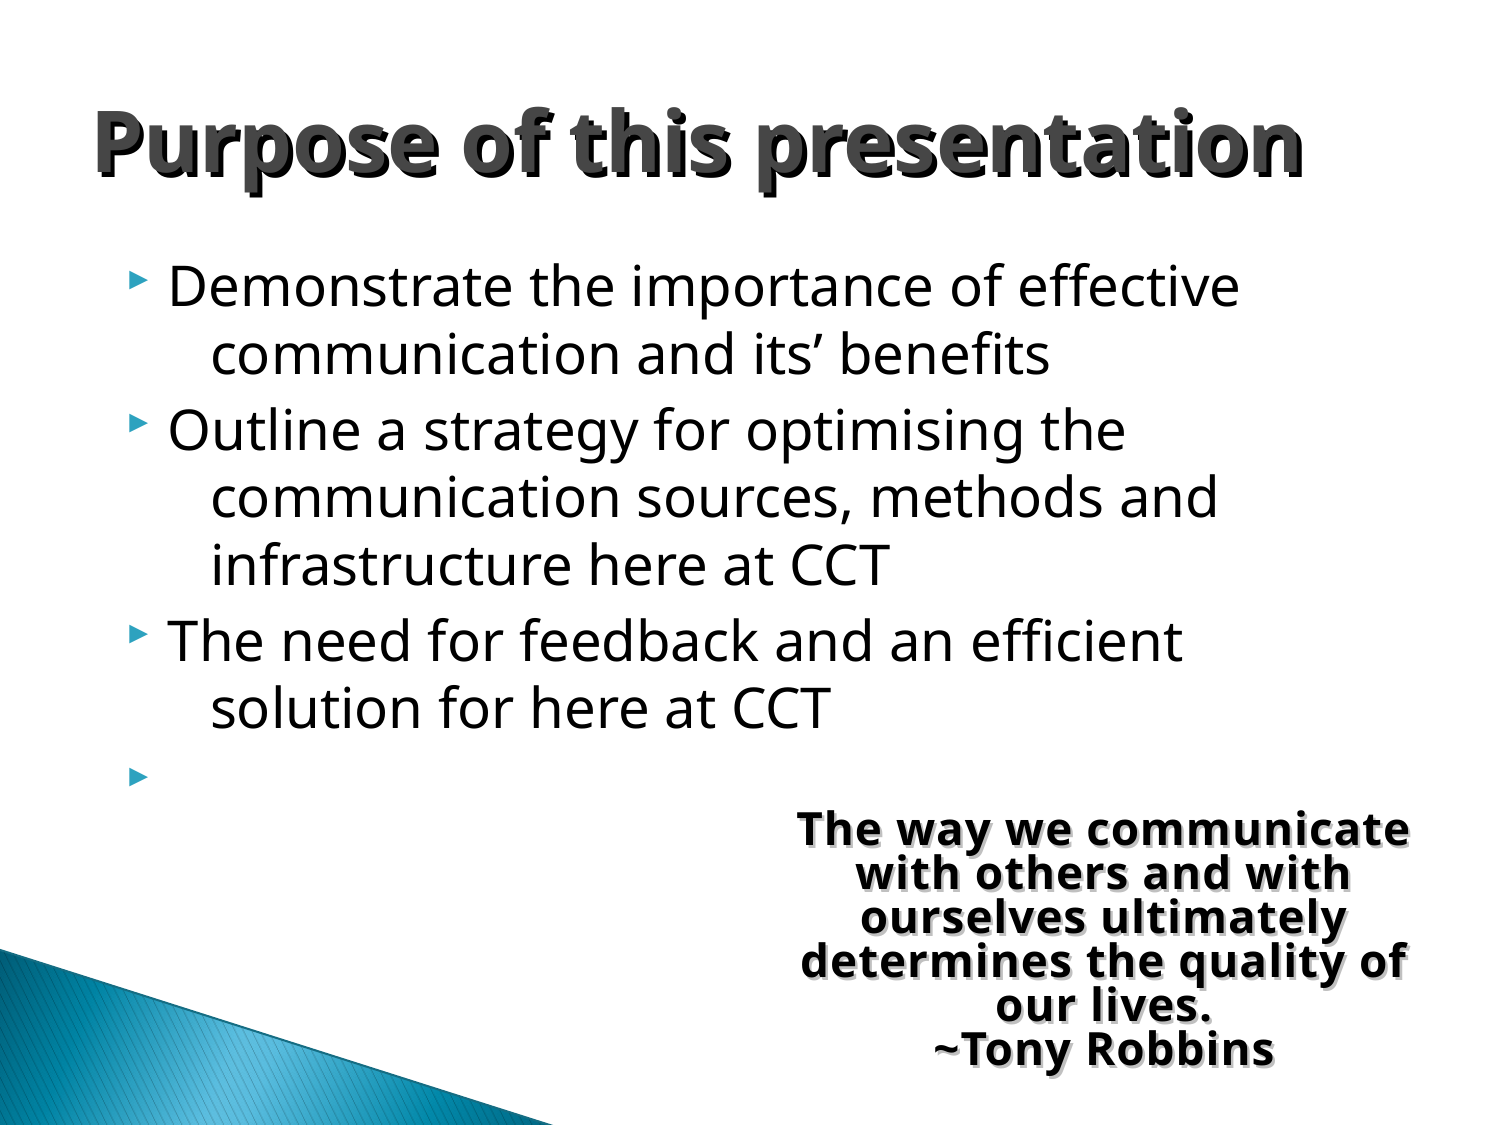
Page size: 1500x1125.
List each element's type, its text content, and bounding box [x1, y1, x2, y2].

title Purpose of this presentation [75, 45, 1426, 233]
text_box The way we communicate with others and with ourselves ultimately determines the quality of our lives. ~Tony Robbins [738, 799, 1471, 1086]
list Demonstrate the importance of effective communication and its’ benefits Outline a strategy for optimising the communication sources, methods and infrastructure here at CCT The need for feedback and an efficient solution for here at CCT [75, 243, 1426, 986]
